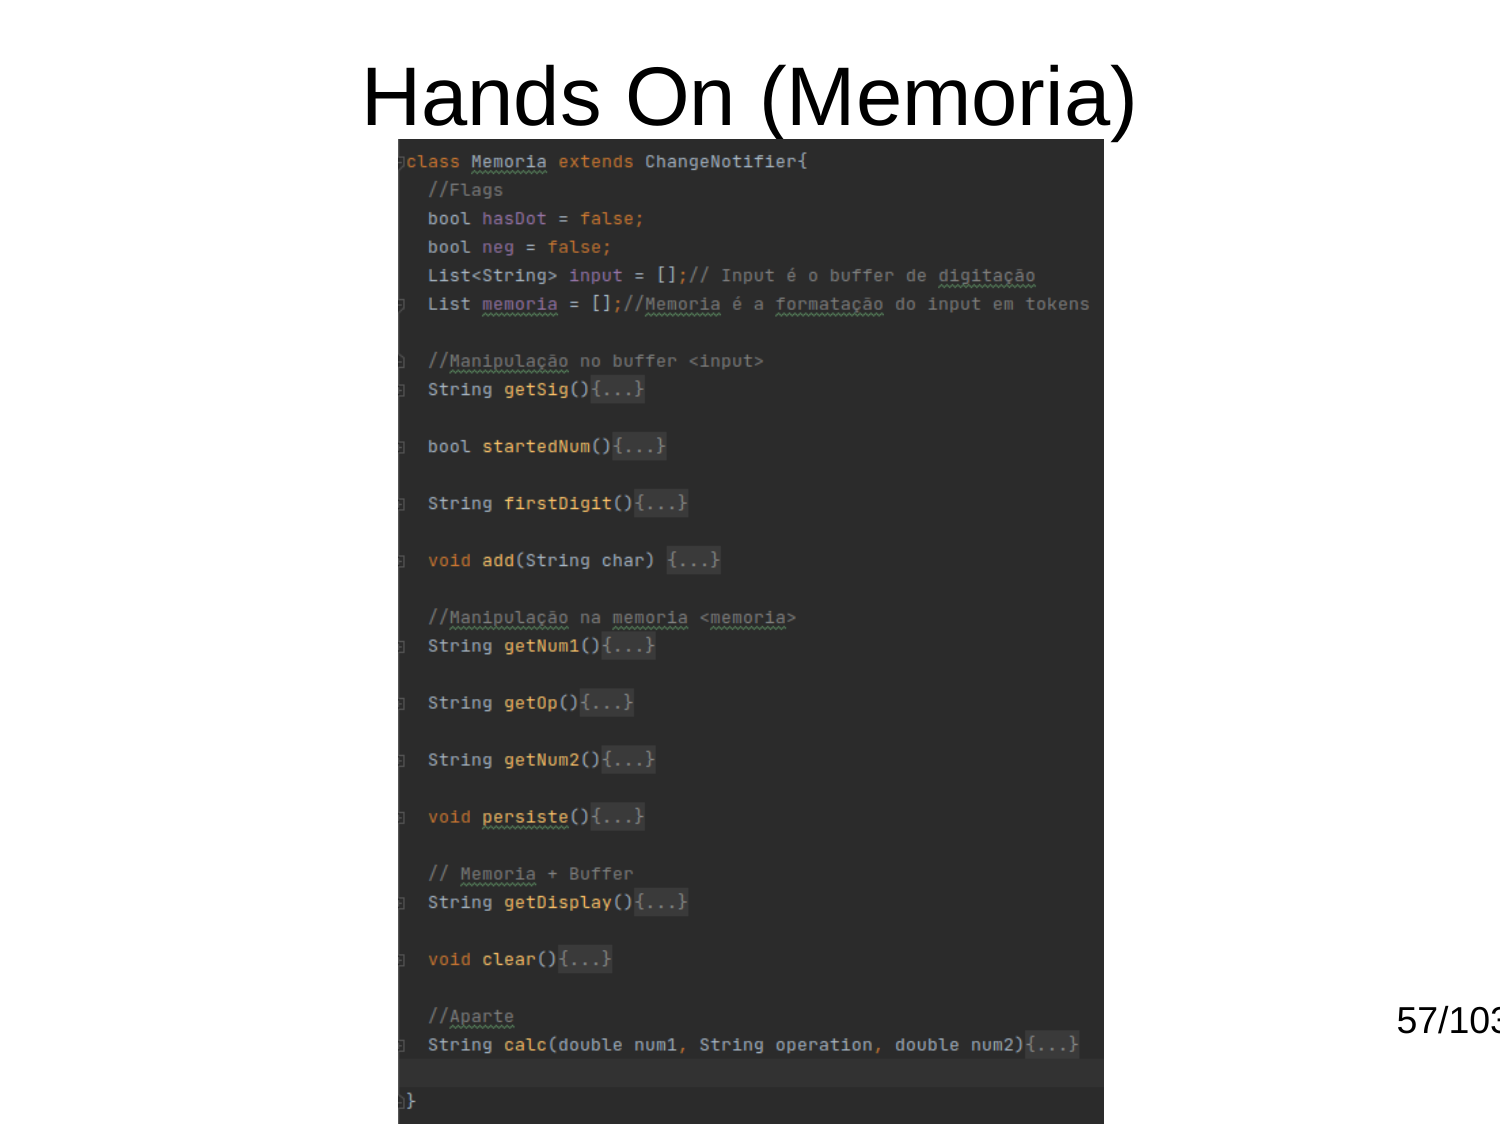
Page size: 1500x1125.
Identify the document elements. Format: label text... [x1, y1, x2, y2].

picture [398, 139, 1104, 1124]
text_box Hands On (Memoria) [74, 30, 1425, 155]
